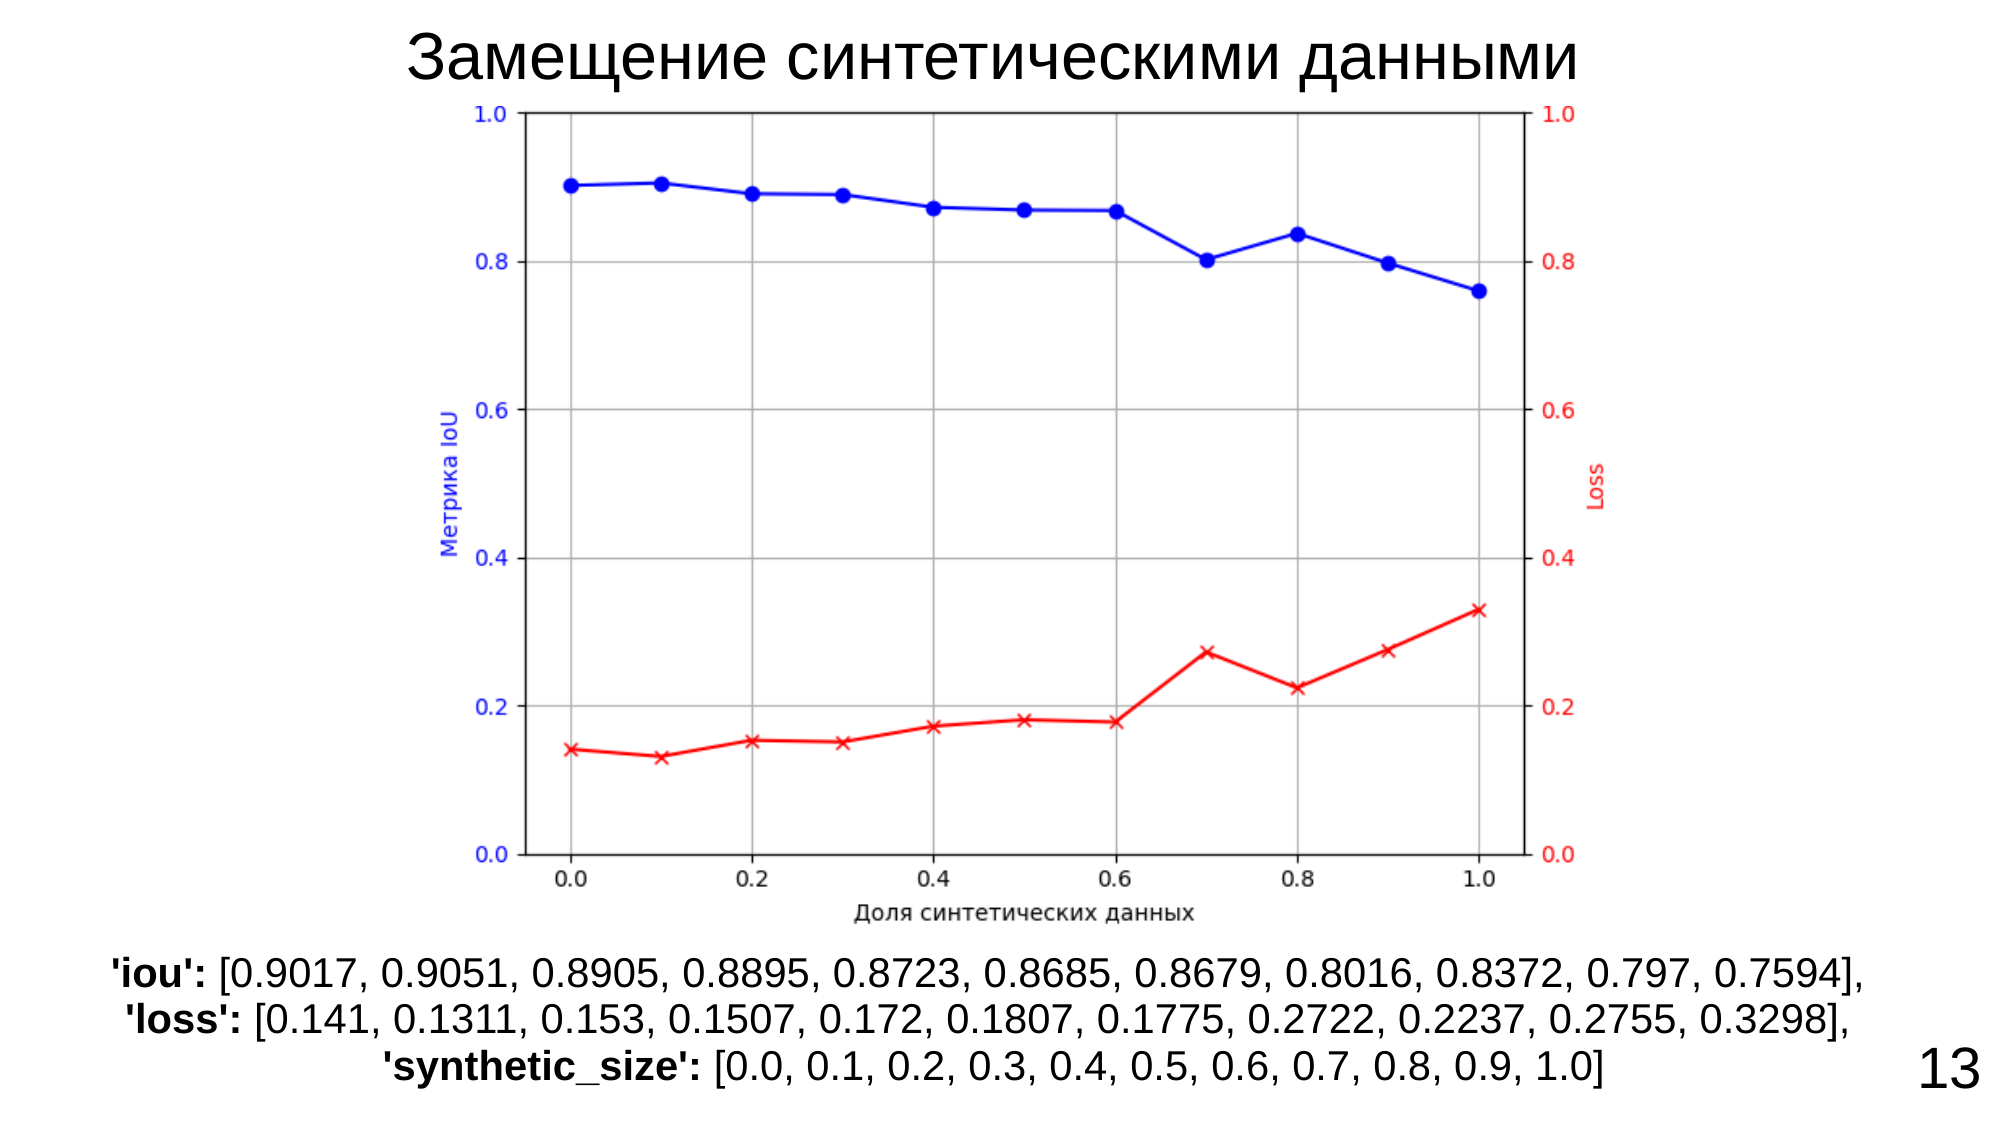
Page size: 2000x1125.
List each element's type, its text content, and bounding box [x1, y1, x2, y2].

title 13 [1912, 1012, 1988, 1125]
title Замещение синтетическими данными [75, 0, 1913, 113]
text_box 'iou': [0.9017, 0.9051, 0.8905, 0.8895, 0.8723, 0.8685, 0.8679, 0.8016, 0.8372, 0.797, 0.7594], 'loss': [0.141, 0.1311, 0.153, 0.1507, 0.172, 0.1807, 0.1775, 0.2722, 0.2237, 0.2755, 0.3298], 'synthetic_size': [0.0, 0.1, 0.2, 0.3, 0.4, 0.5, 0.6, 0.7, 0.8, 0.9, 1.0] [37, 900, 1951, 1097]
picture [433, 106, 1613, 929]
